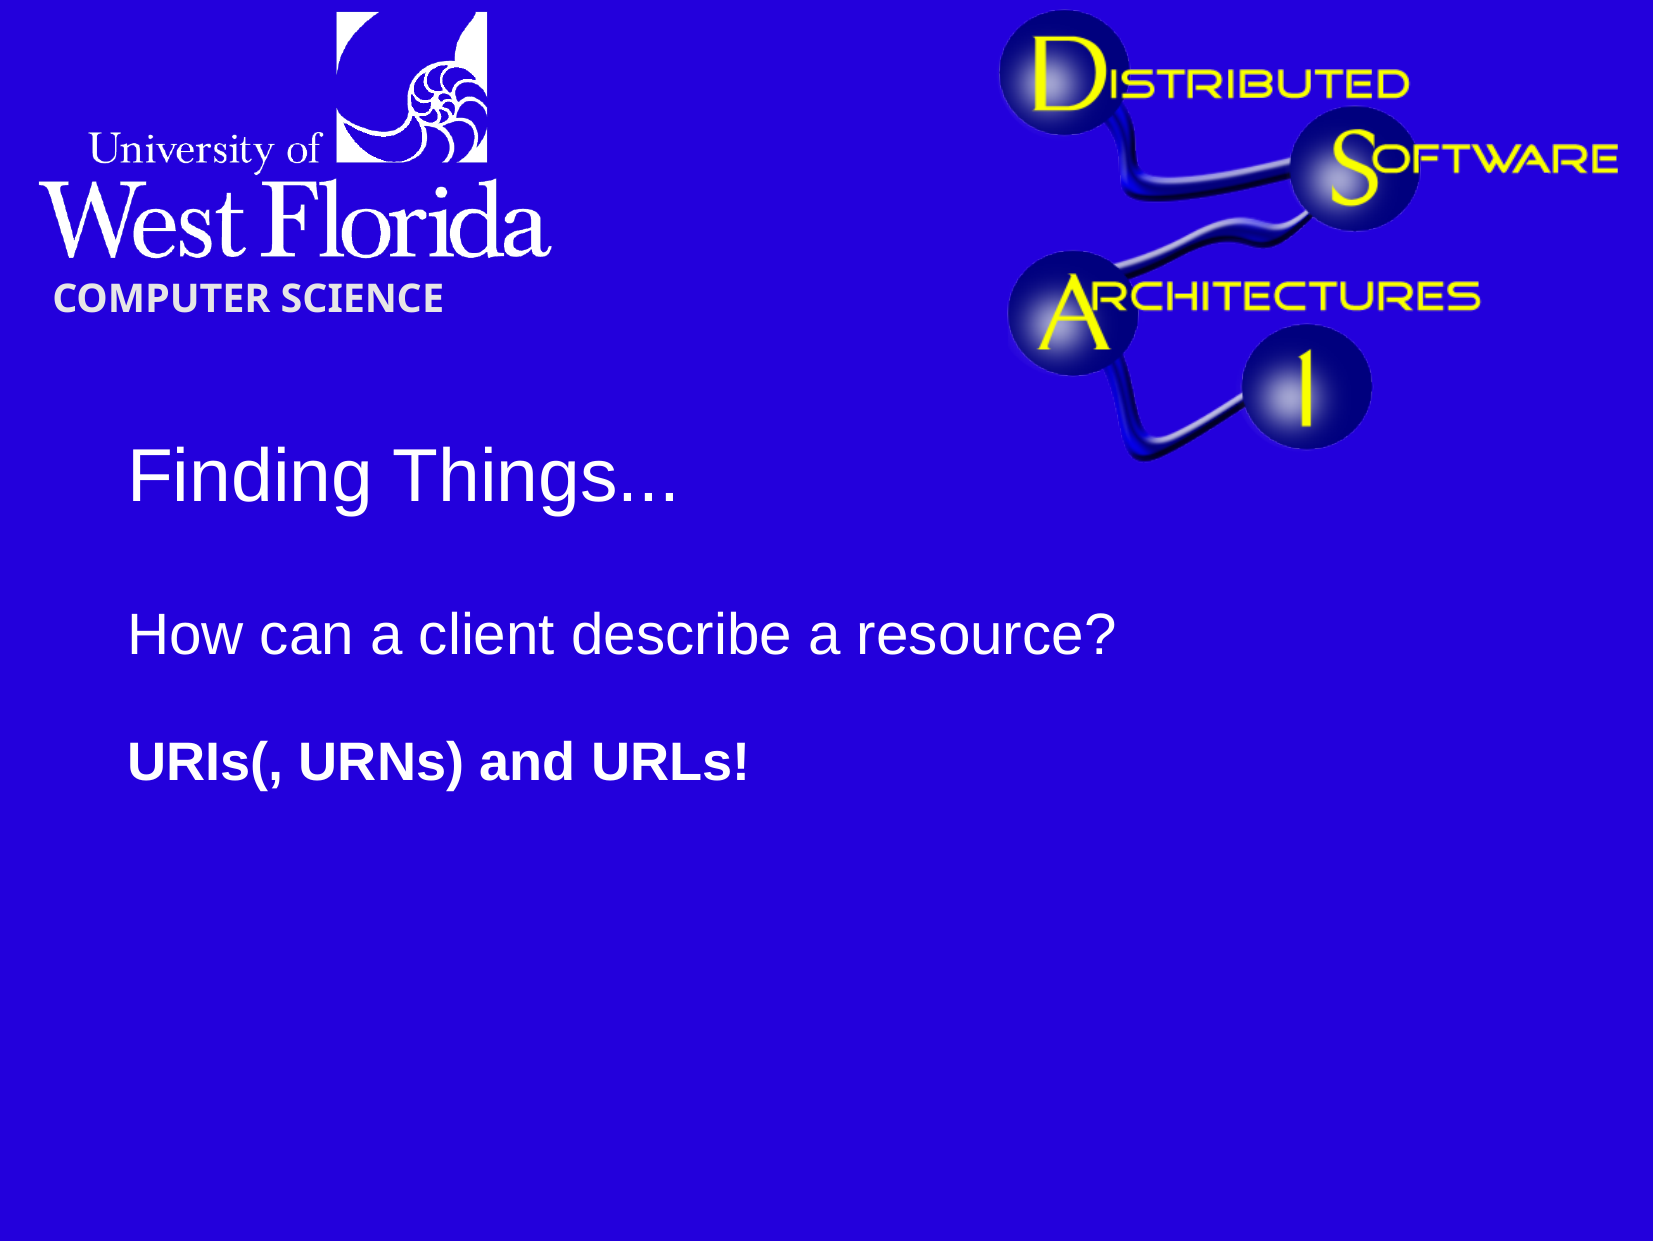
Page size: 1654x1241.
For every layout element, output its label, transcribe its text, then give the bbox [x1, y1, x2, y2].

picture [910, 0, 1653, 506]
text_box Finding Things... How can a client describe a resource? URIs(, URNs) and URLs! [112, 426, 1426, 960]
picture [37, 0, 559, 262]
text_box COMPUTER SCIENCE [37, 262, 563, 334]
